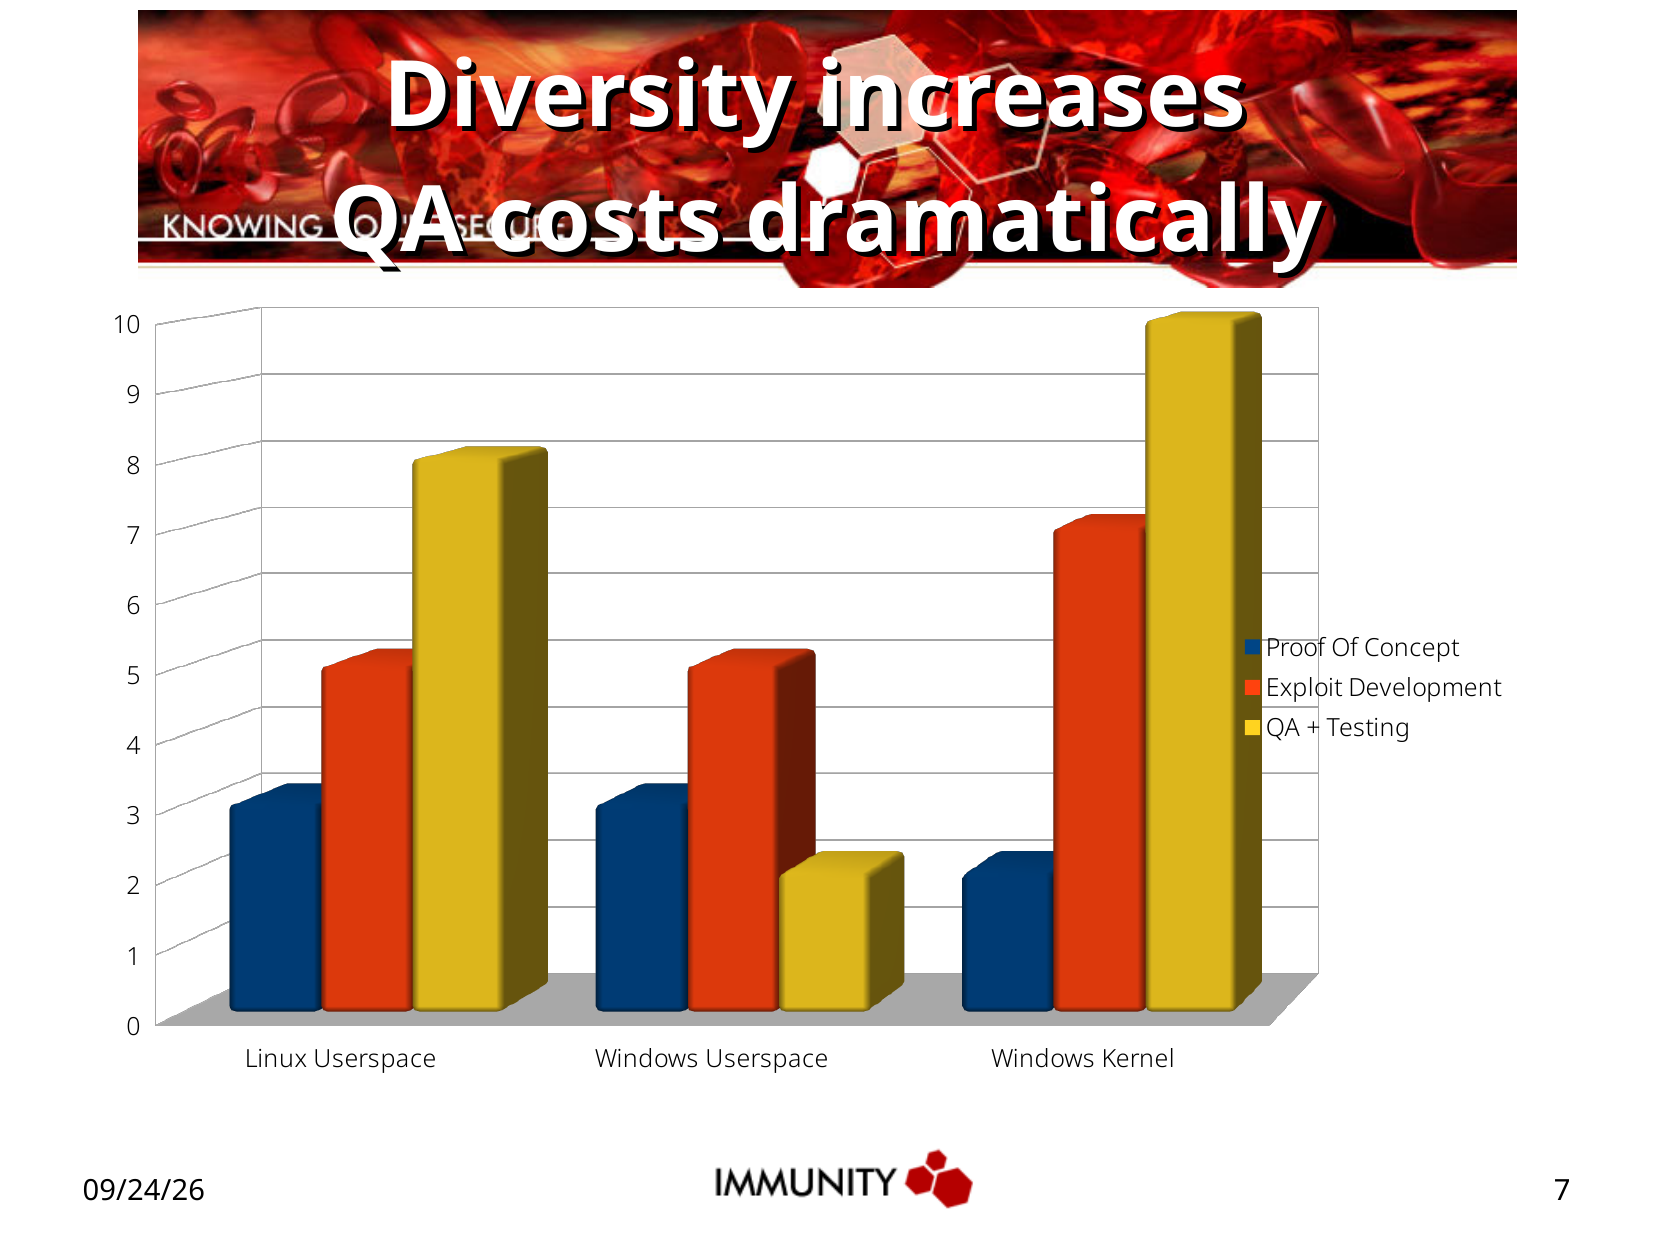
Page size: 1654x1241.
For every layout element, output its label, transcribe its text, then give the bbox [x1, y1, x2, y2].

title Diversity increases QA costs dramatically [82, 42, 1571, 264]
picture [138, 264, 1517, 288]
picture [694, 1130, 984, 1235]
picture [138, 10, 1517, 42]
chart [82, 290, 1571, 1109]
